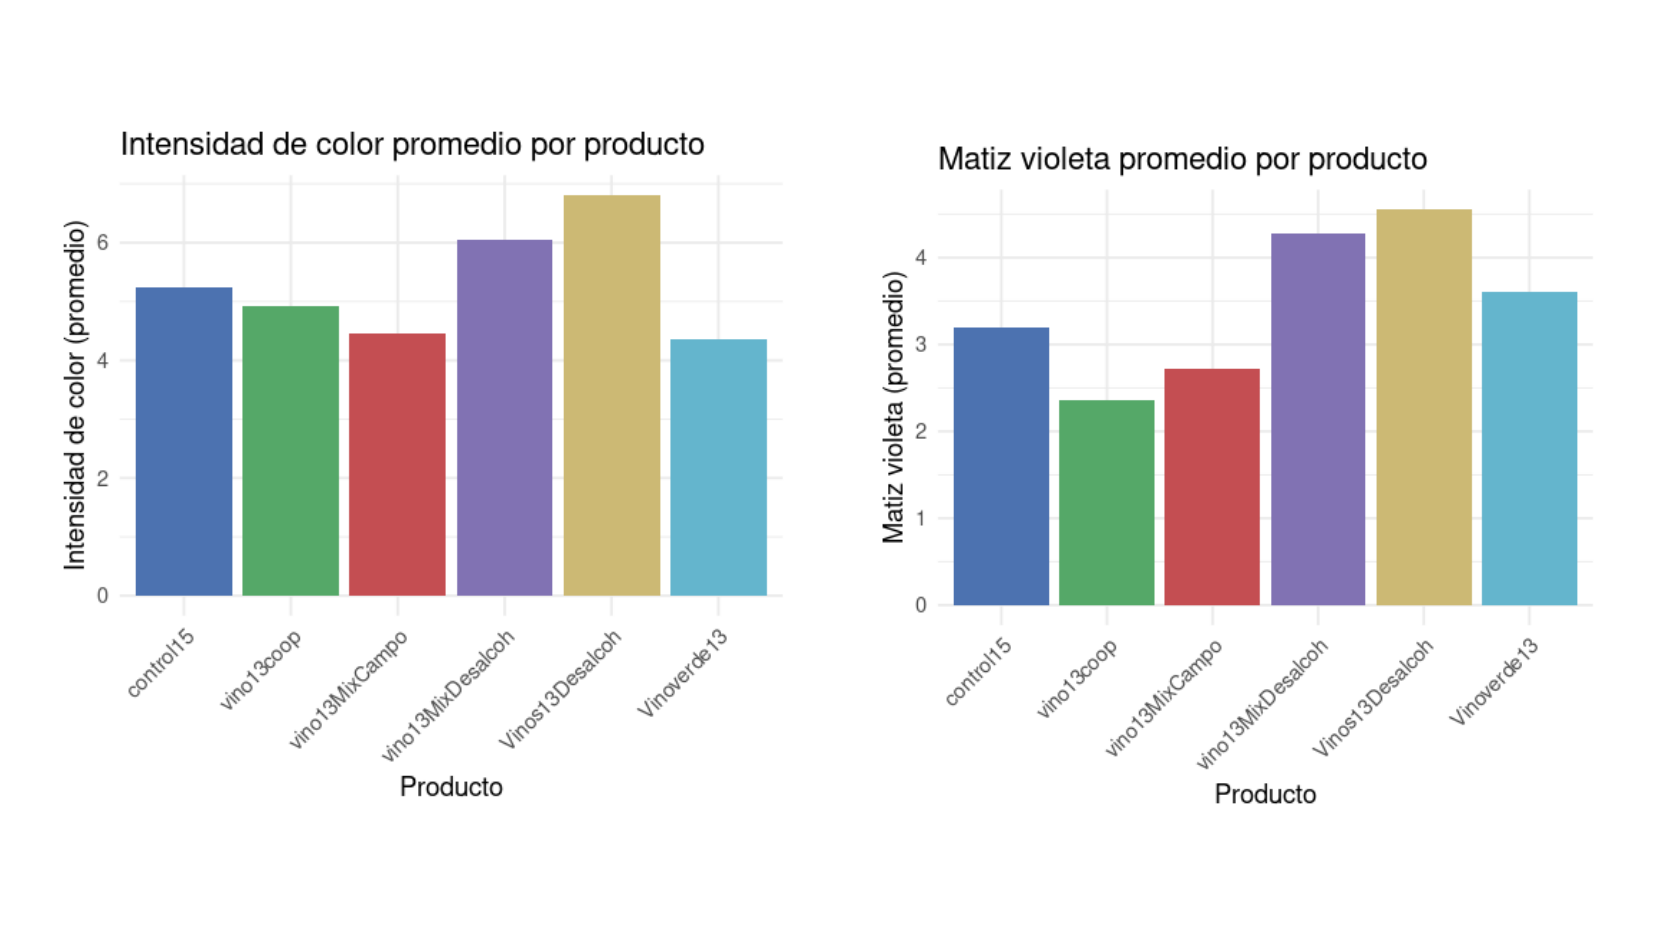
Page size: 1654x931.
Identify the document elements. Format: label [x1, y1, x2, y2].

picture [870, 134, 1606, 822]
picture [51, 119, 796, 815]
